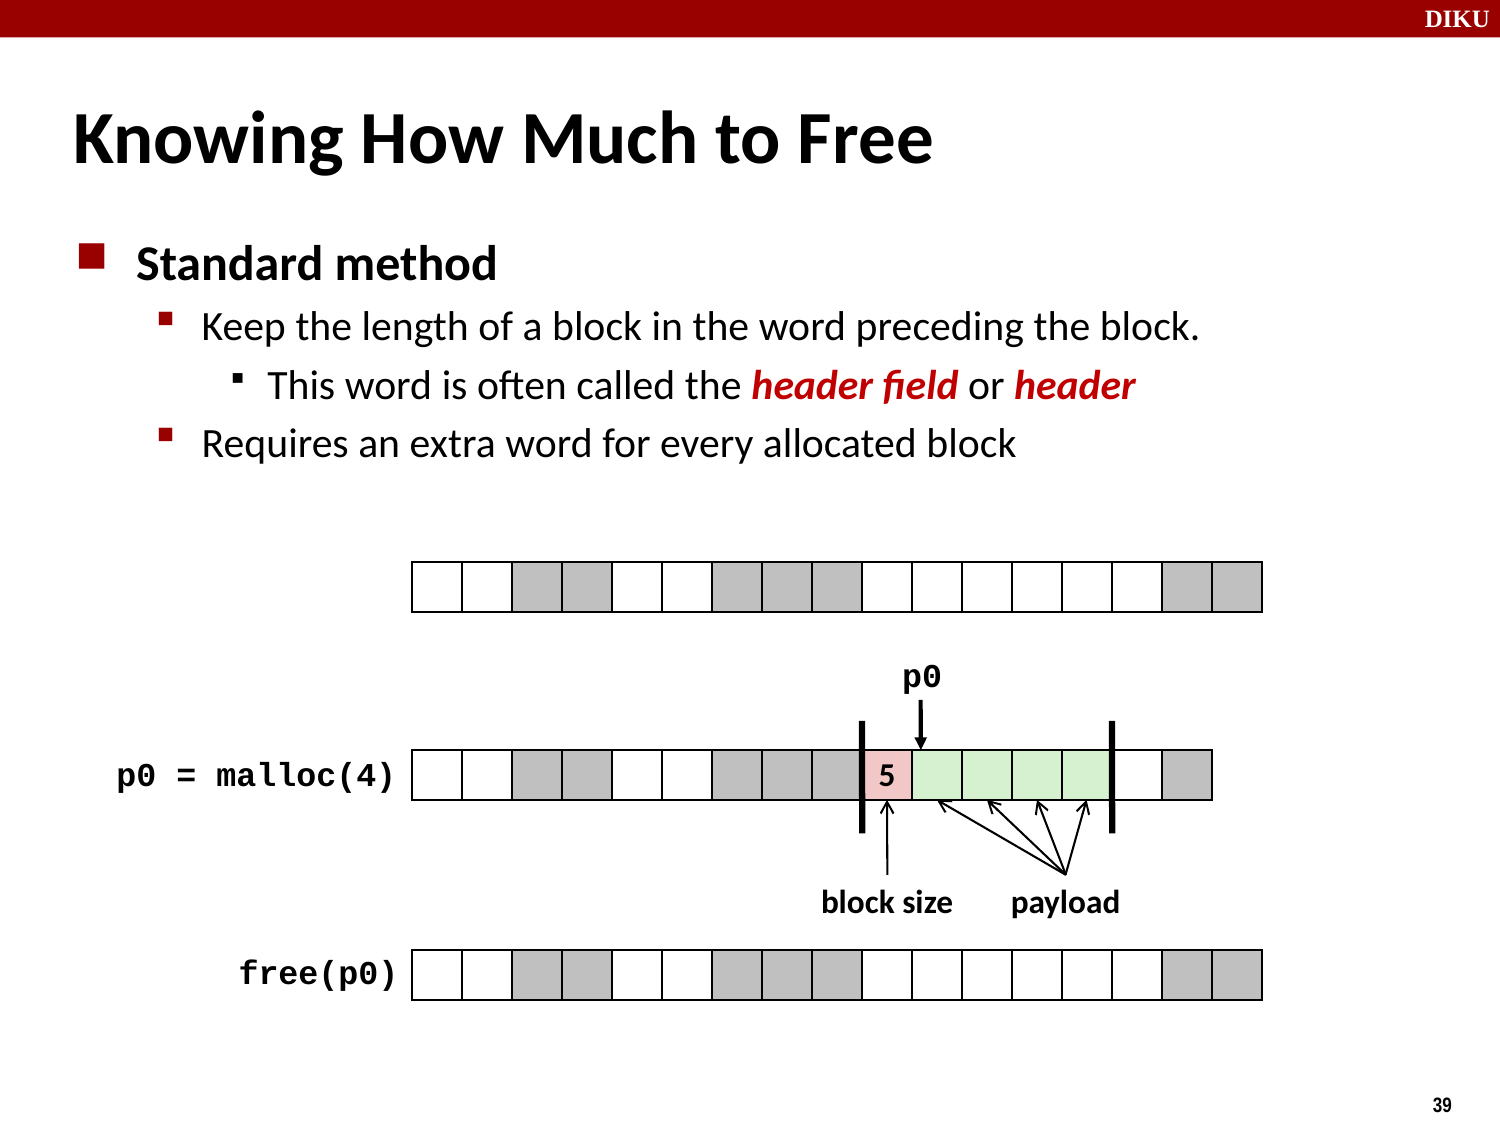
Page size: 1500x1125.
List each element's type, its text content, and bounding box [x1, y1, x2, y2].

text_box [912, 749, 1108, 800]
text_box p0 = malloc(4) [101, 748, 412, 804]
text_box Standard method Keep the length of a block in the word preceding the block. This word is often called the header field or header Requires an extra word for every allocated block [65, 223, 1361, 1039]
text_box [411, 562, 1262, 613]
text_box free(p0) [223, 947, 414, 1003]
text_box [1116, 749, 1212, 800]
text_box [411, 949, 1262, 1000]
text_box payload [996, 875, 1136, 931]
text_box p0 [887, 650, 958, 706]
text_box [411, 749, 859, 800]
text_box 5 [866, 749, 912, 800]
text_box block size [806, 875, 969, 931]
text_box Knowing How Much to Free [58, 71, 1304, 197]
